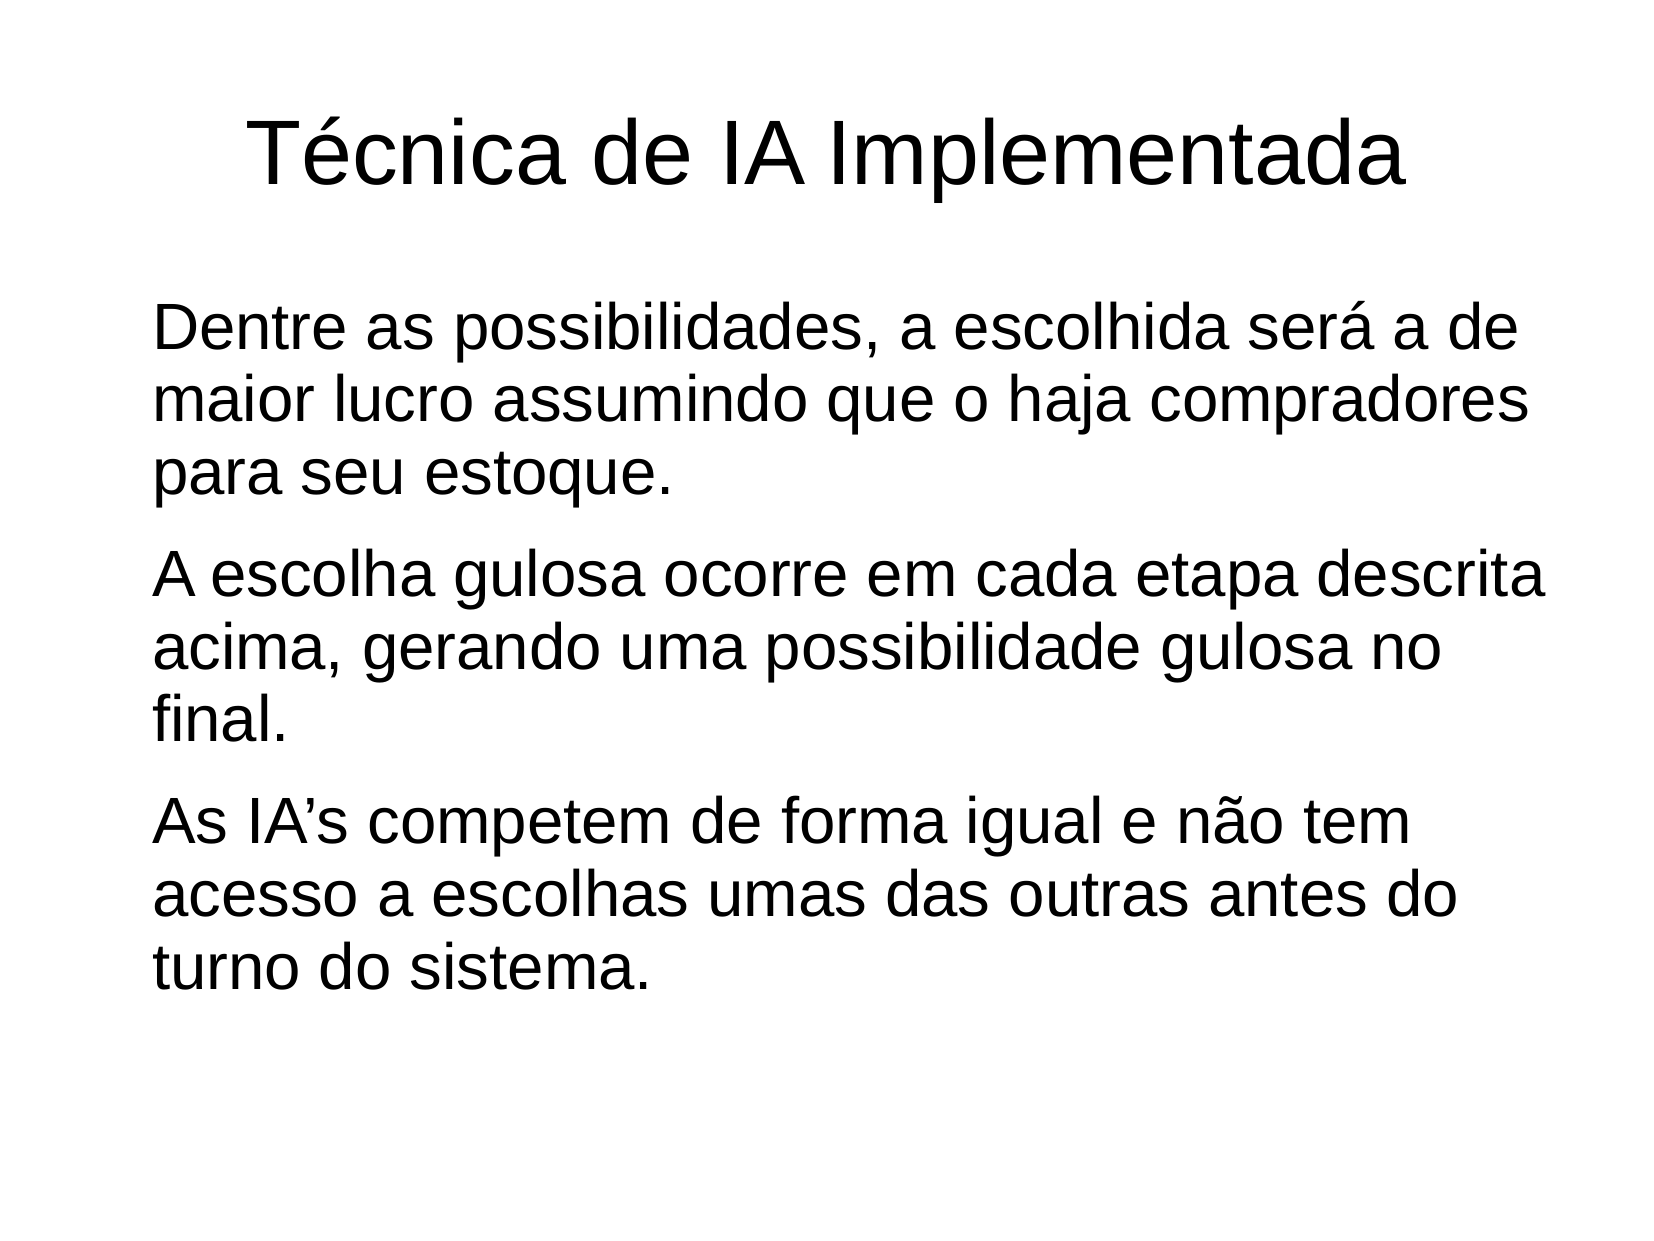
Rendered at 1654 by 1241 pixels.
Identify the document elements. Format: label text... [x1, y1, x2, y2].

title Técnica de IA Implementada [82, 49, 1571, 257]
list Dentre as possibilidades, a escolhida será a de maior lucro assumindo que o haja compradores para seu estoque. A escolha gulosa ocorre em cada etapa descrita acima, gerando uma possibilidade gulosa no final. As IA’s competem de forma igual e não tem acesso a escolhas umas das outras antes do turno do sistema. [82, 290, 1571, 1010]
